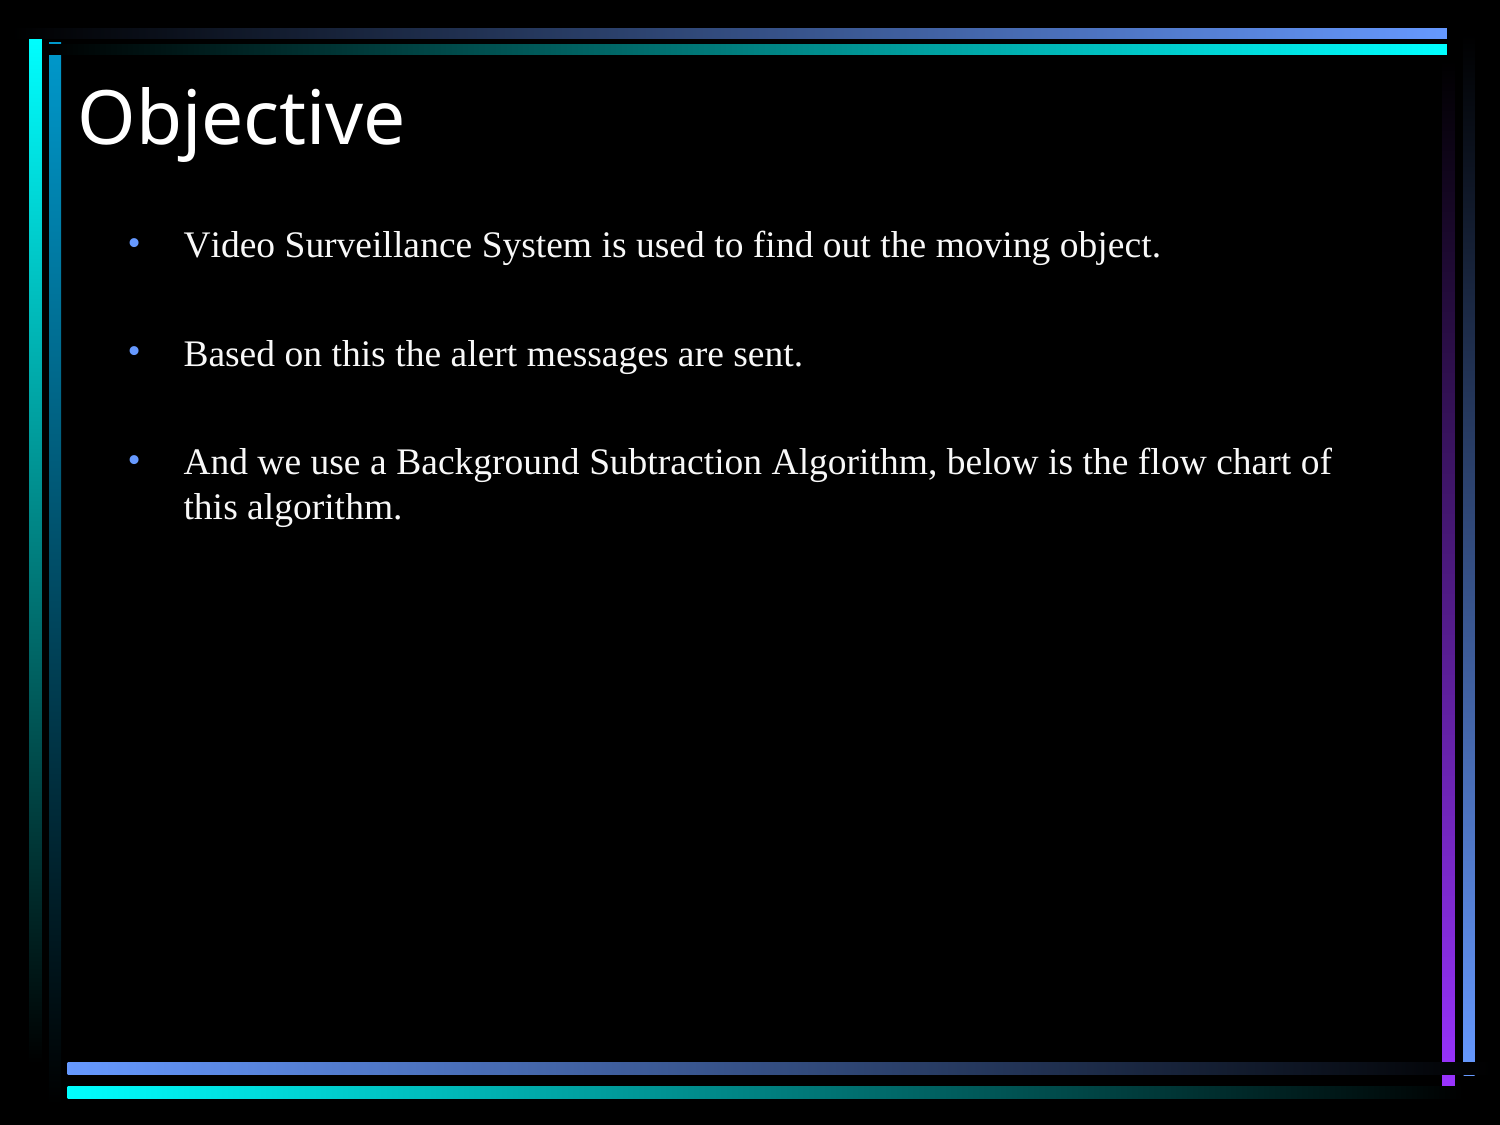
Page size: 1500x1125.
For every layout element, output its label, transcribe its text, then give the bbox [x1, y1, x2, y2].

text_box Objective [62, 62, 1375, 201]
text_box Video Surveillance System is used to find out the moving object. Based on this the alert messages are sent. And we use a Background Subtraction Algorithm, below is the flow chart of this algorithm. [112, 212, 1388, 976]
